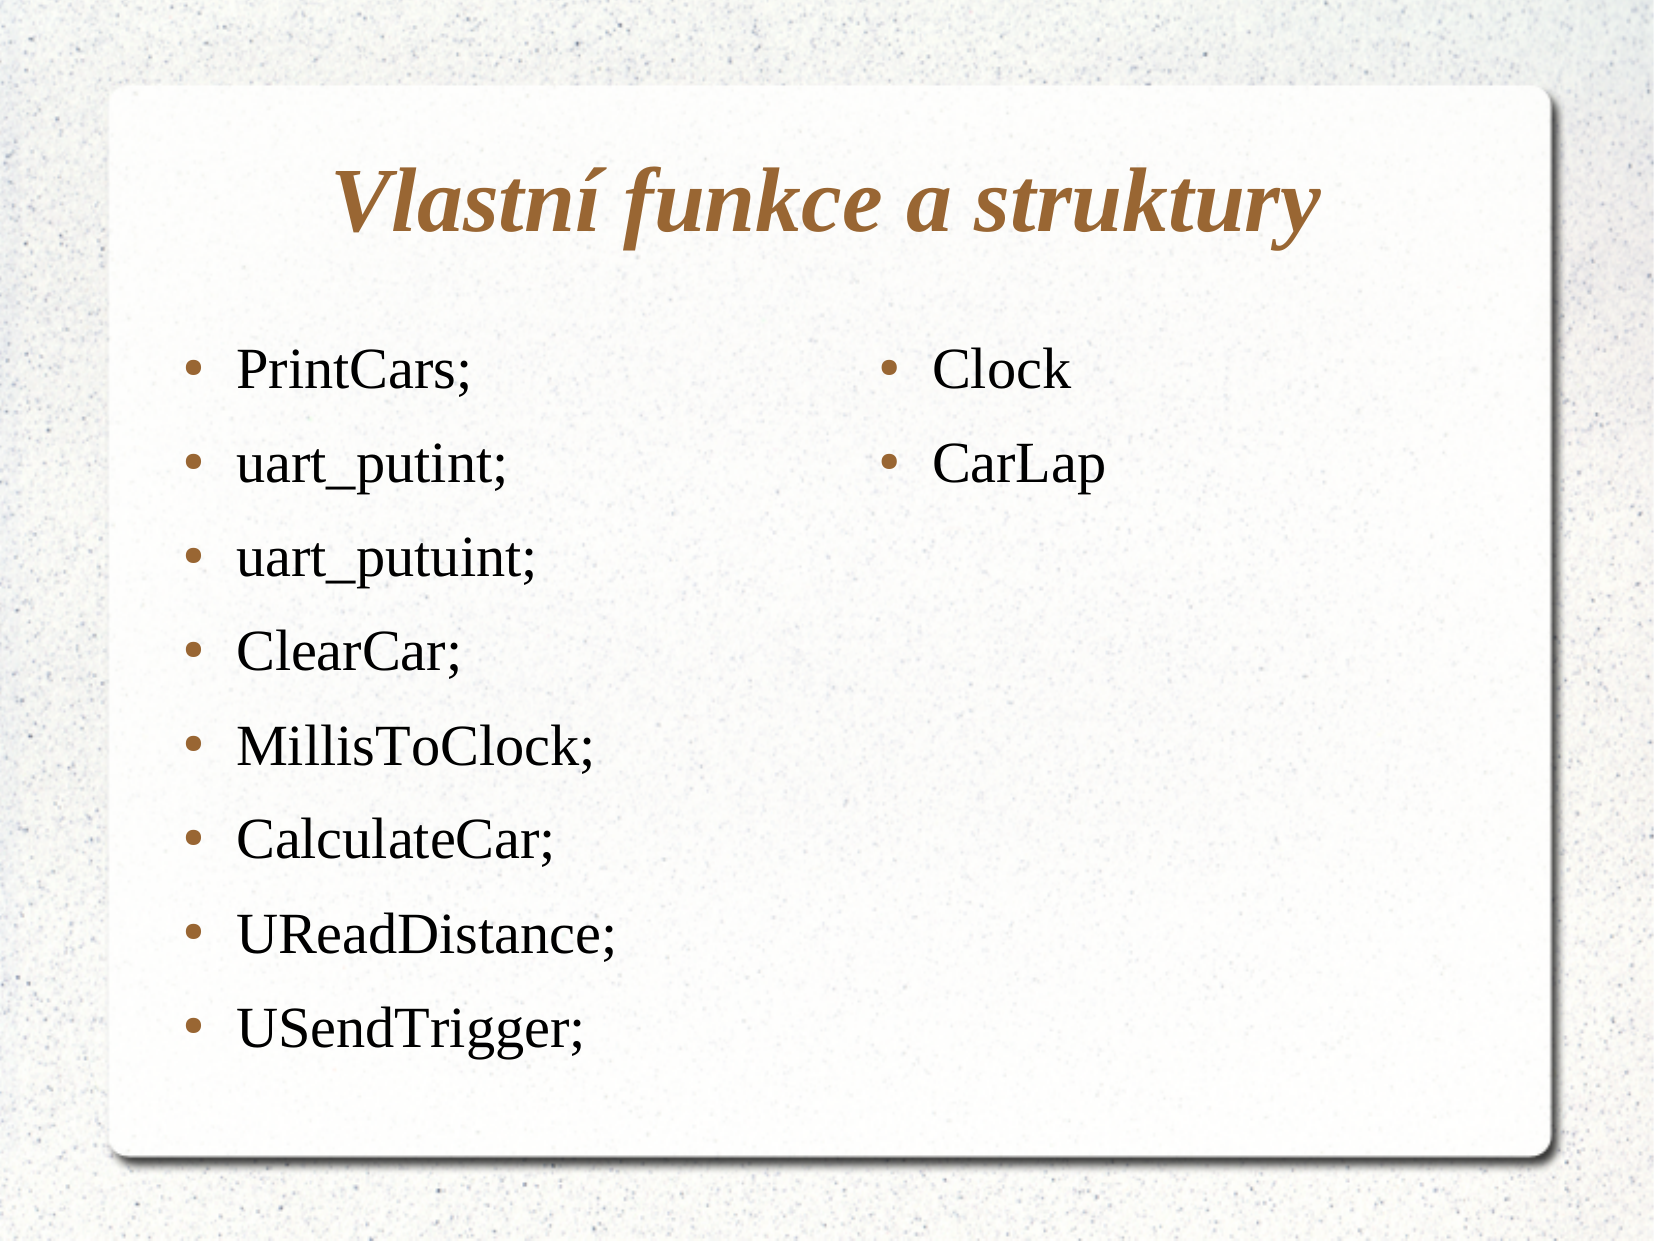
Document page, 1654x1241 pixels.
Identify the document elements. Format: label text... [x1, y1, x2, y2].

title Vlastní funkce a struktury [118, 96, 1536, 304]
list PrintCars; uart_putint; uart_putuint; ClearCar; MillisToClock; CalculateCar; UReadDistance; USendTrigger; [147, 336, 811, 1164]
list Clock CarLap [843, 336, 1507, 1056]
picture [0, 0, 1654, 1241]
